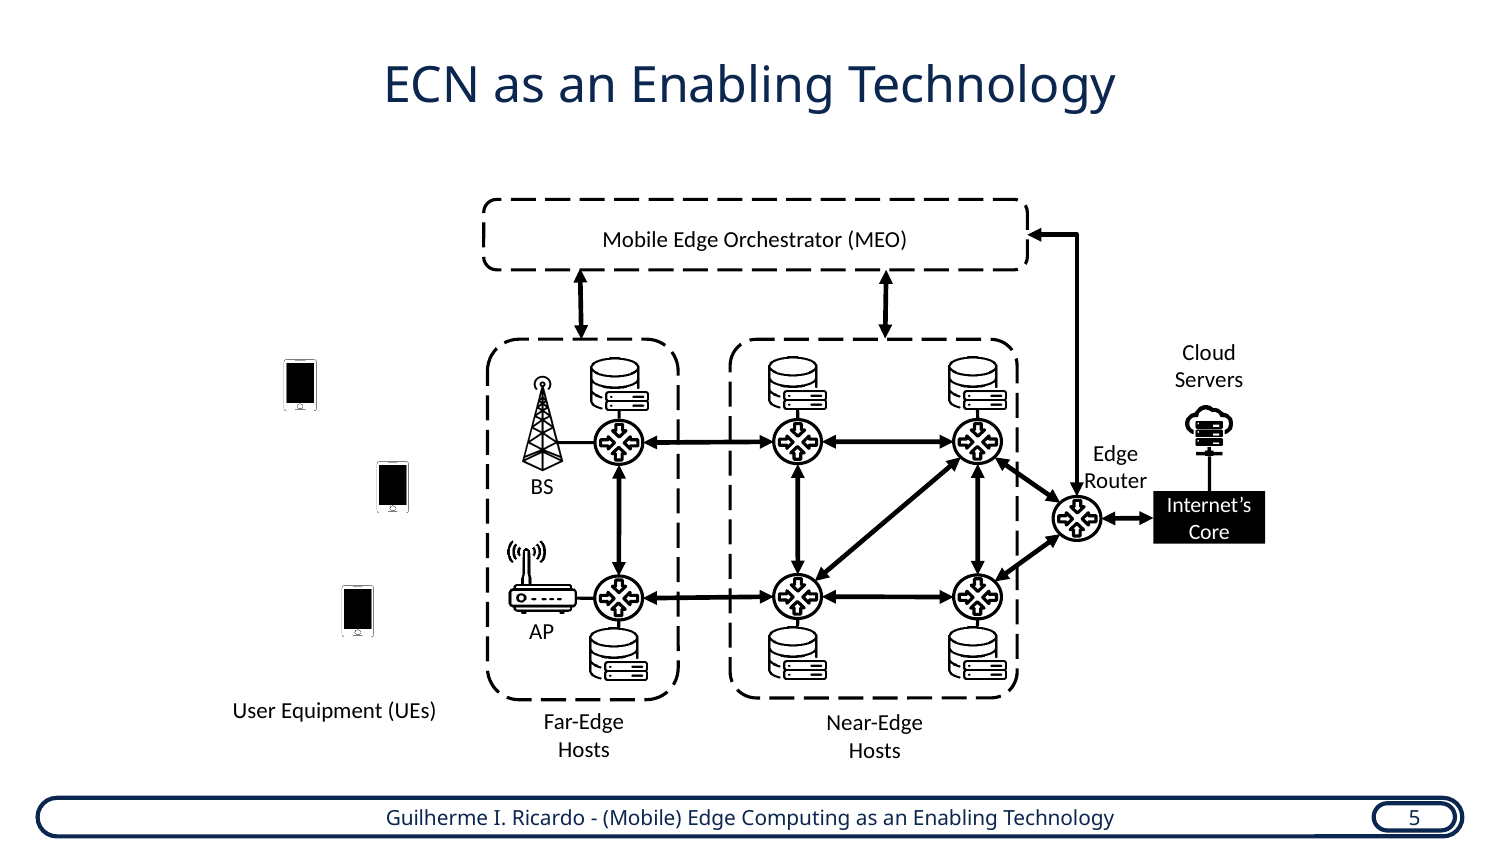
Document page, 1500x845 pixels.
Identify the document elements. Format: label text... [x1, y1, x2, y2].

text_box User Equipment (UEs) [219, 695, 450, 723]
text_box [1053, 496, 1101, 541]
picture [279, 358, 321, 412]
picture [589, 627, 648, 682]
text_box Mobile Edge Orchestrator (MEO) [483, 224, 1027, 252]
picture [948, 356, 1007, 410]
picture [768, 356, 827, 410]
picture [372, 460, 413, 514]
picture [768, 626, 827, 680]
picture [948, 626, 1007, 680]
text_box ECN as an Enabling Technology [37, 37, 1463, 193]
text_box Internet’s Core [1153, 491, 1266, 544]
picture [1185, 405, 1233, 457]
picture [507, 540, 577, 614]
picture [337, 584, 378, 638]
text_box Edge Router [1072, 438, 1159, 494]
text_box 5 [1373, 803, 1456, 831]
text_box Guilherme I. Ricardo - (Mobile) Edge Computing as an Enabling Technology [37, 797, 1463, 837]
picture [519, 373, 566, 474]
text_box Cloud Servers [1166, 337, 1252, 393]
text_box Near-Edge Hosts [731, 707, 1019, 763]
picture [590, 357, 649, 411]
text_box AP [507, 616, 577, 644]
text_box Far-Edge Hosts [488, 706, 680, 762]
text_box BS [520, 471, 564, 500]
